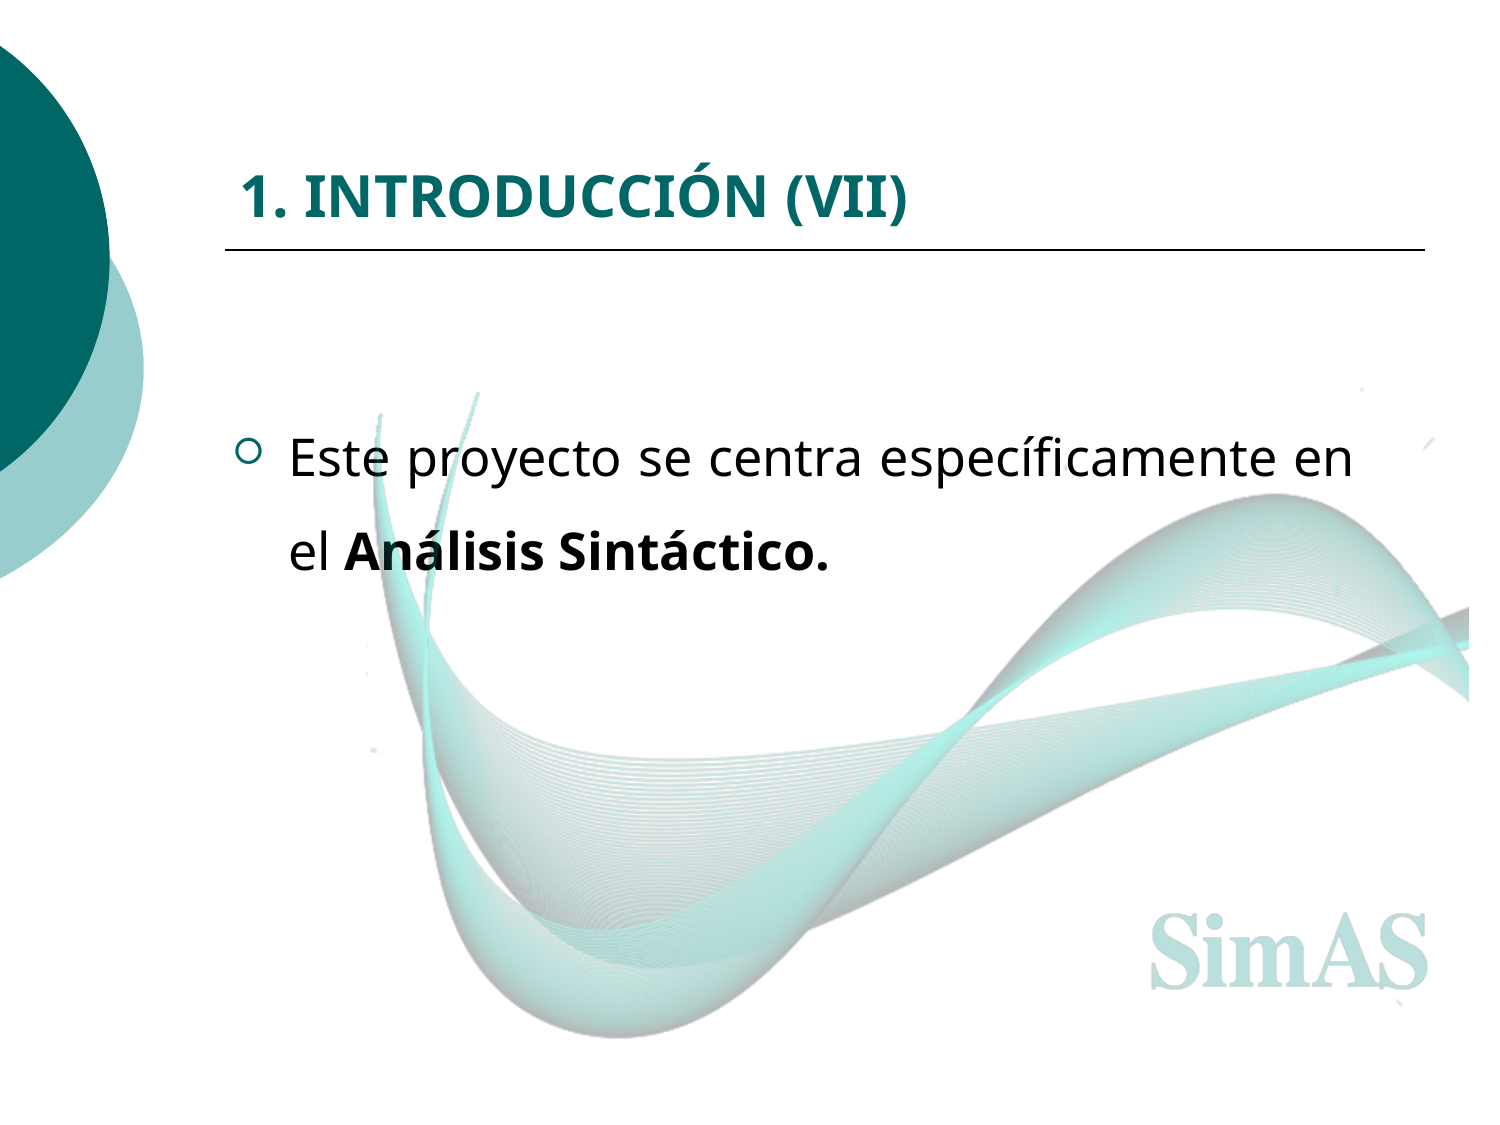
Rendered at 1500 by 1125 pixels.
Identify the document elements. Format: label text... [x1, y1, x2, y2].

title 1. INTRODUCCIÓN (VII) [224, 49, 1425, 237]
list Este proyecto se centra específicamente en el Análisis Sintáctico. [217, 220, 1371, 1084]
picture [366, 386, 1469, 1040]
